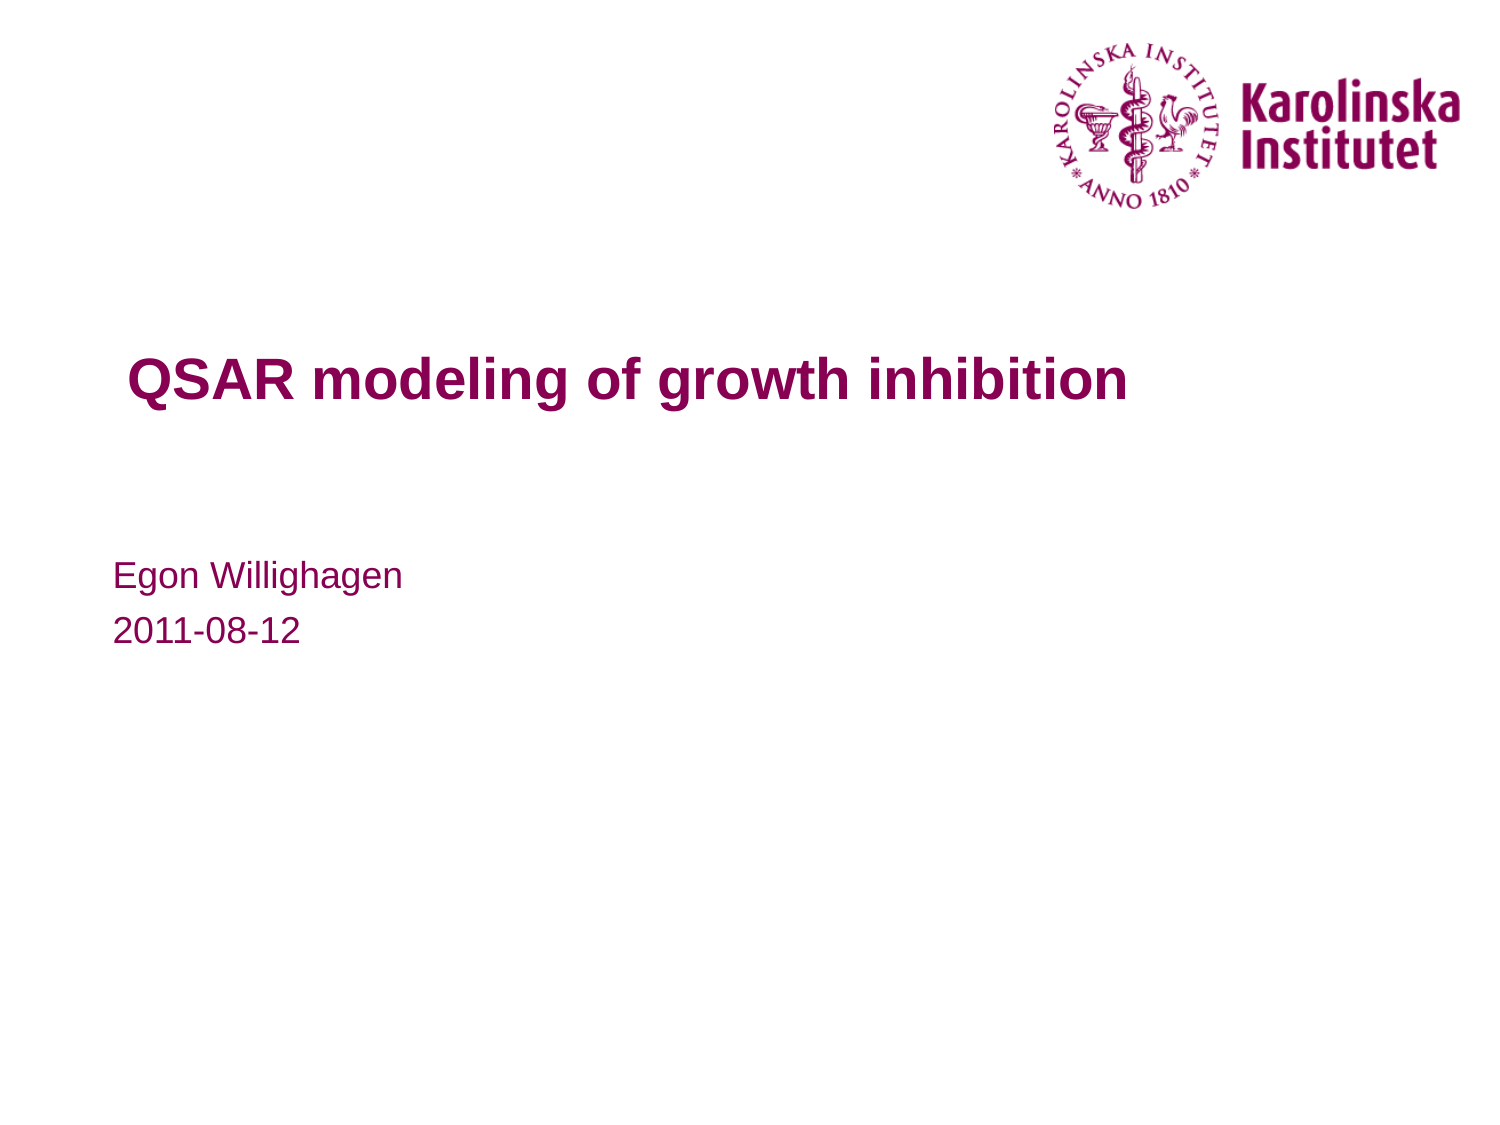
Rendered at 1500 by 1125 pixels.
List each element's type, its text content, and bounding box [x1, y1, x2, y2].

subtitle Egon Willighagen 2011-08-12 [112, 457, 1388, 745]
picture [1054, 43, 1460, 209]
title QSAR modeling of growth inhibition [112, 274, 1388, 457]
